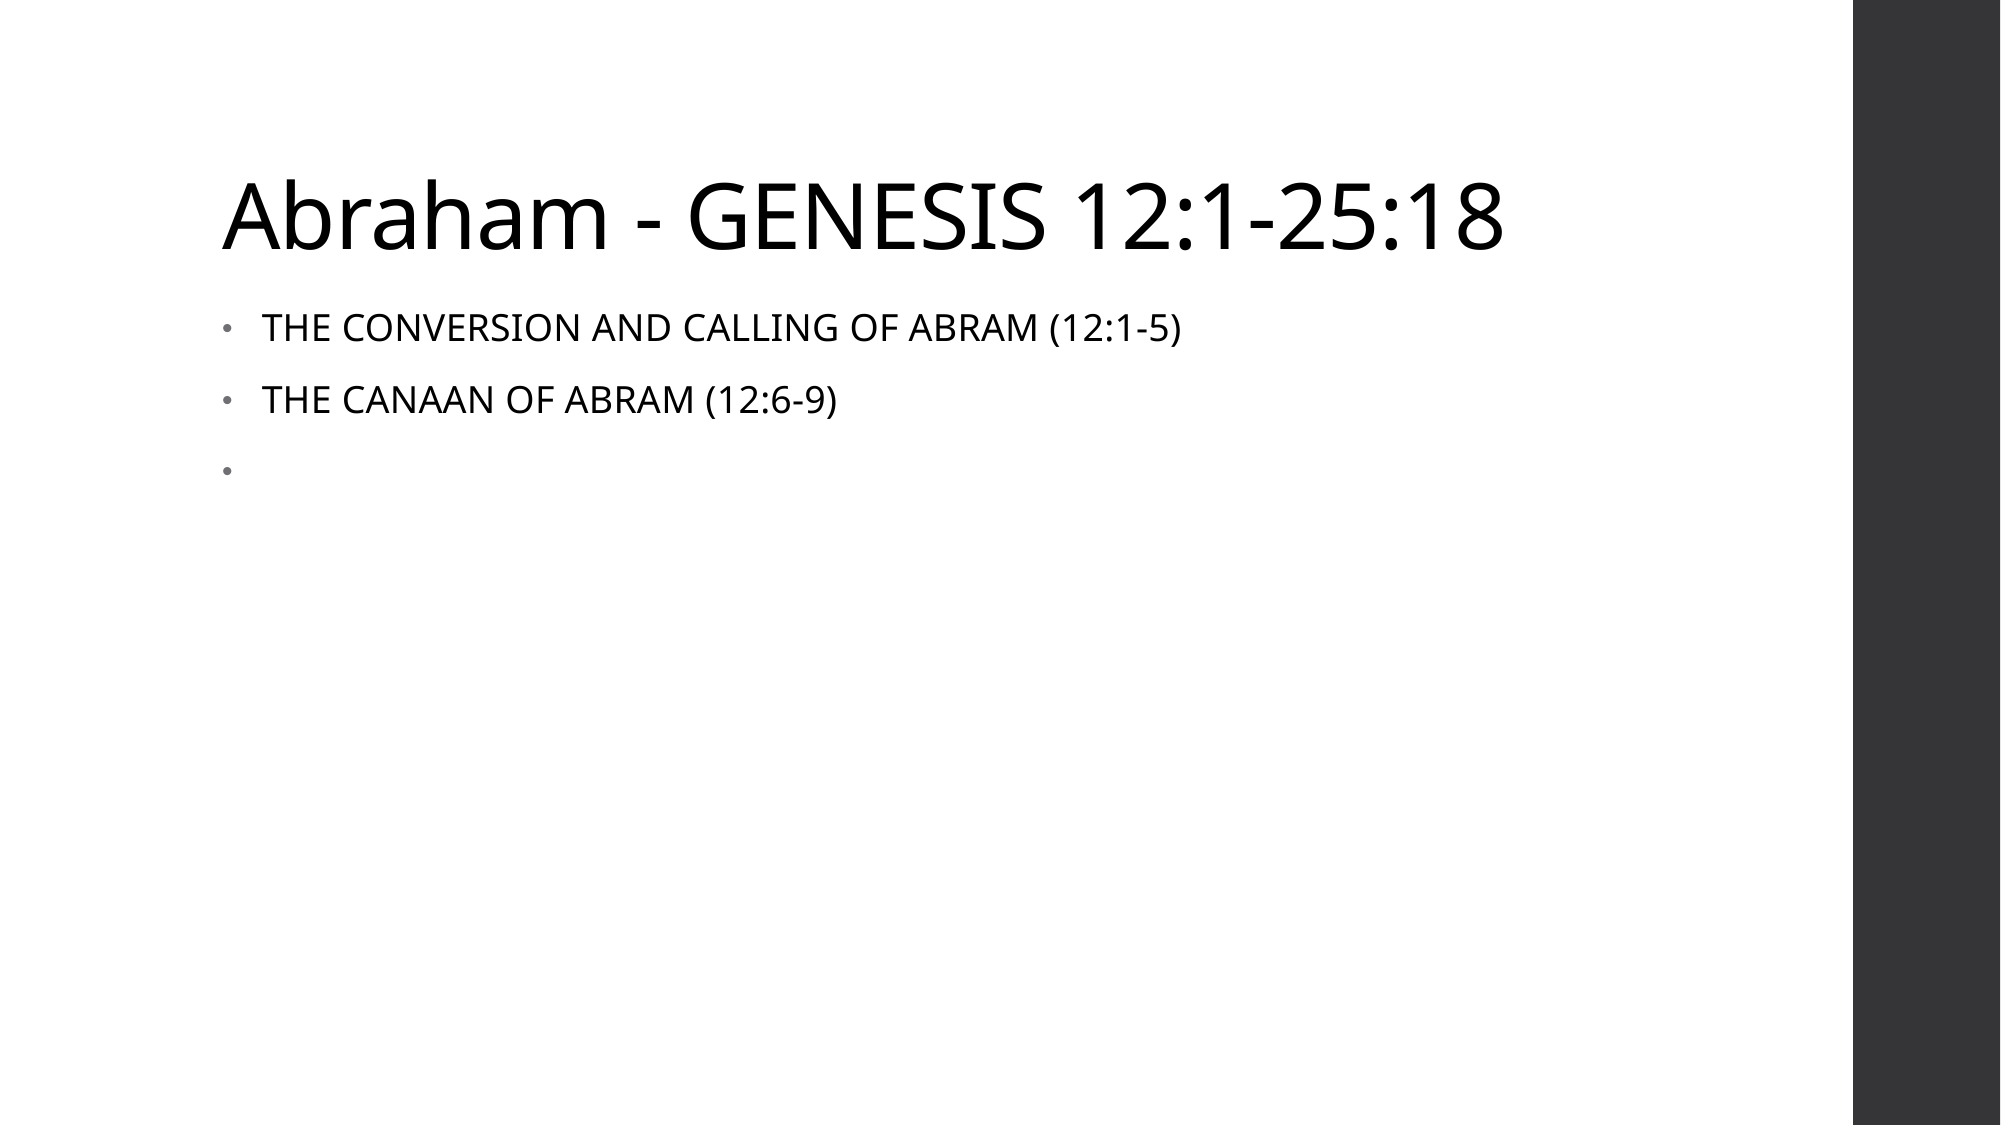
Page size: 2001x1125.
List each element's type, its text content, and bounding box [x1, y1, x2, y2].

title Abraham - GENESIS 12:1-25:18 [206, 60, 1797, 278]
list THE CONVERSION AND CALLING OF ABRAM (12:1-5) THE CANAAN OF ABRAM (12:6-9) [206, 299, 1617, 1014]
